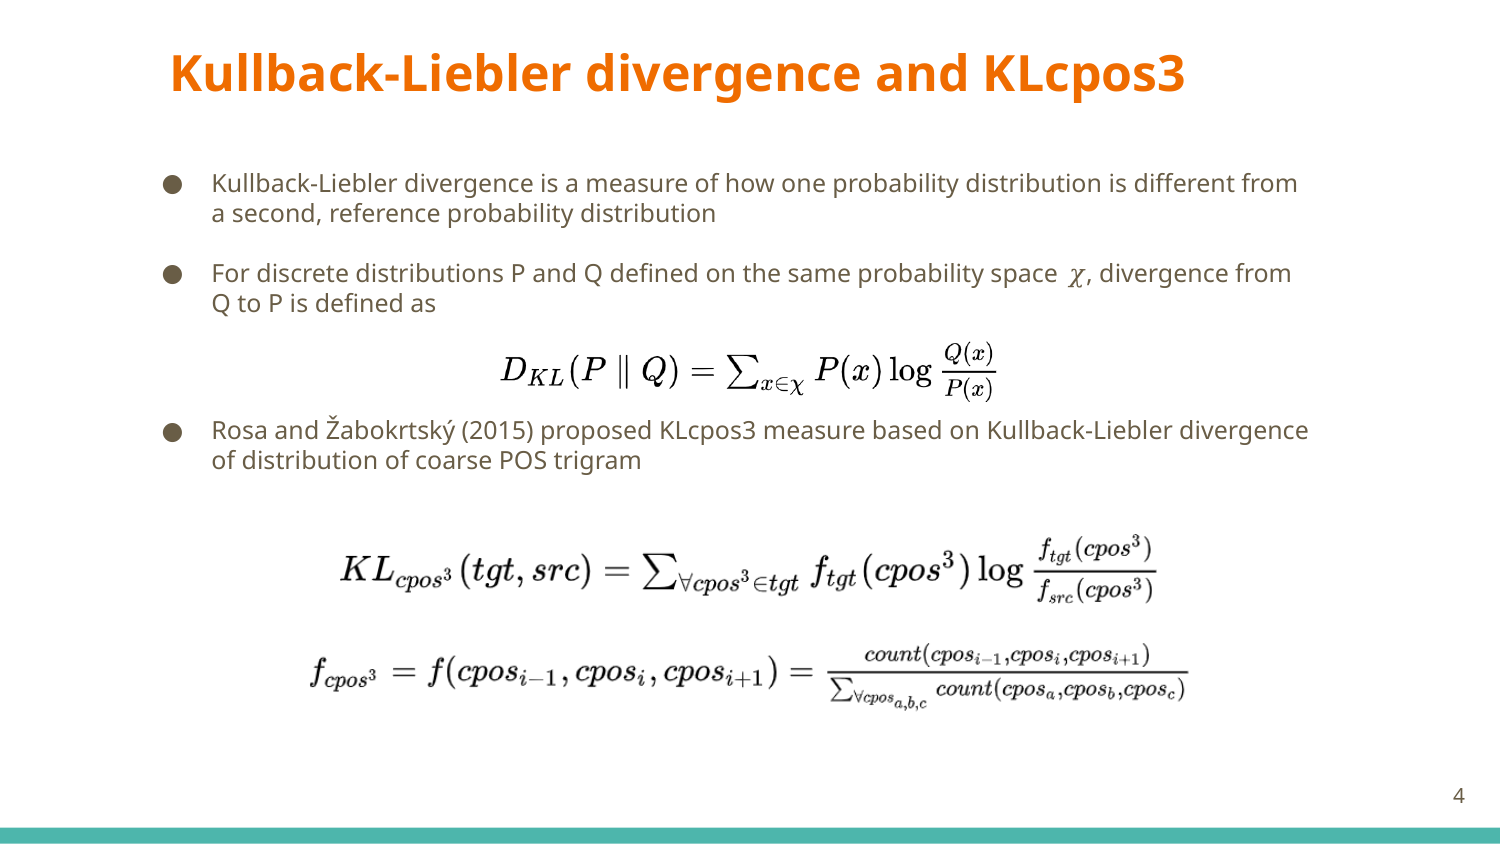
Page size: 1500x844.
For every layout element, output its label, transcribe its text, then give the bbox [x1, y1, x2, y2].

list Kullback-Liebler divergence is a measure of how one probability distribution is different from a second, reference probability distribution For discrete distributions P and Q defined on the same probability space 𝜒, divergence from Q to P is defined as Rosa and Žabokrtský (2015) proposed KLcpos3 measure based on Kullback-Liebler divergence of distribution of coarse POS trigram [121, 152, 1332, 765]
picture [308, 640, 1192, 714]
picture [499, 338, 1001, 404]
title Kullback-Liebler divergence and KLcpos3 [154, 26, 1346, 92]
picture [339, 532, 1161, 606]
slide_number <number> [1389, 764, 1480, 830]
